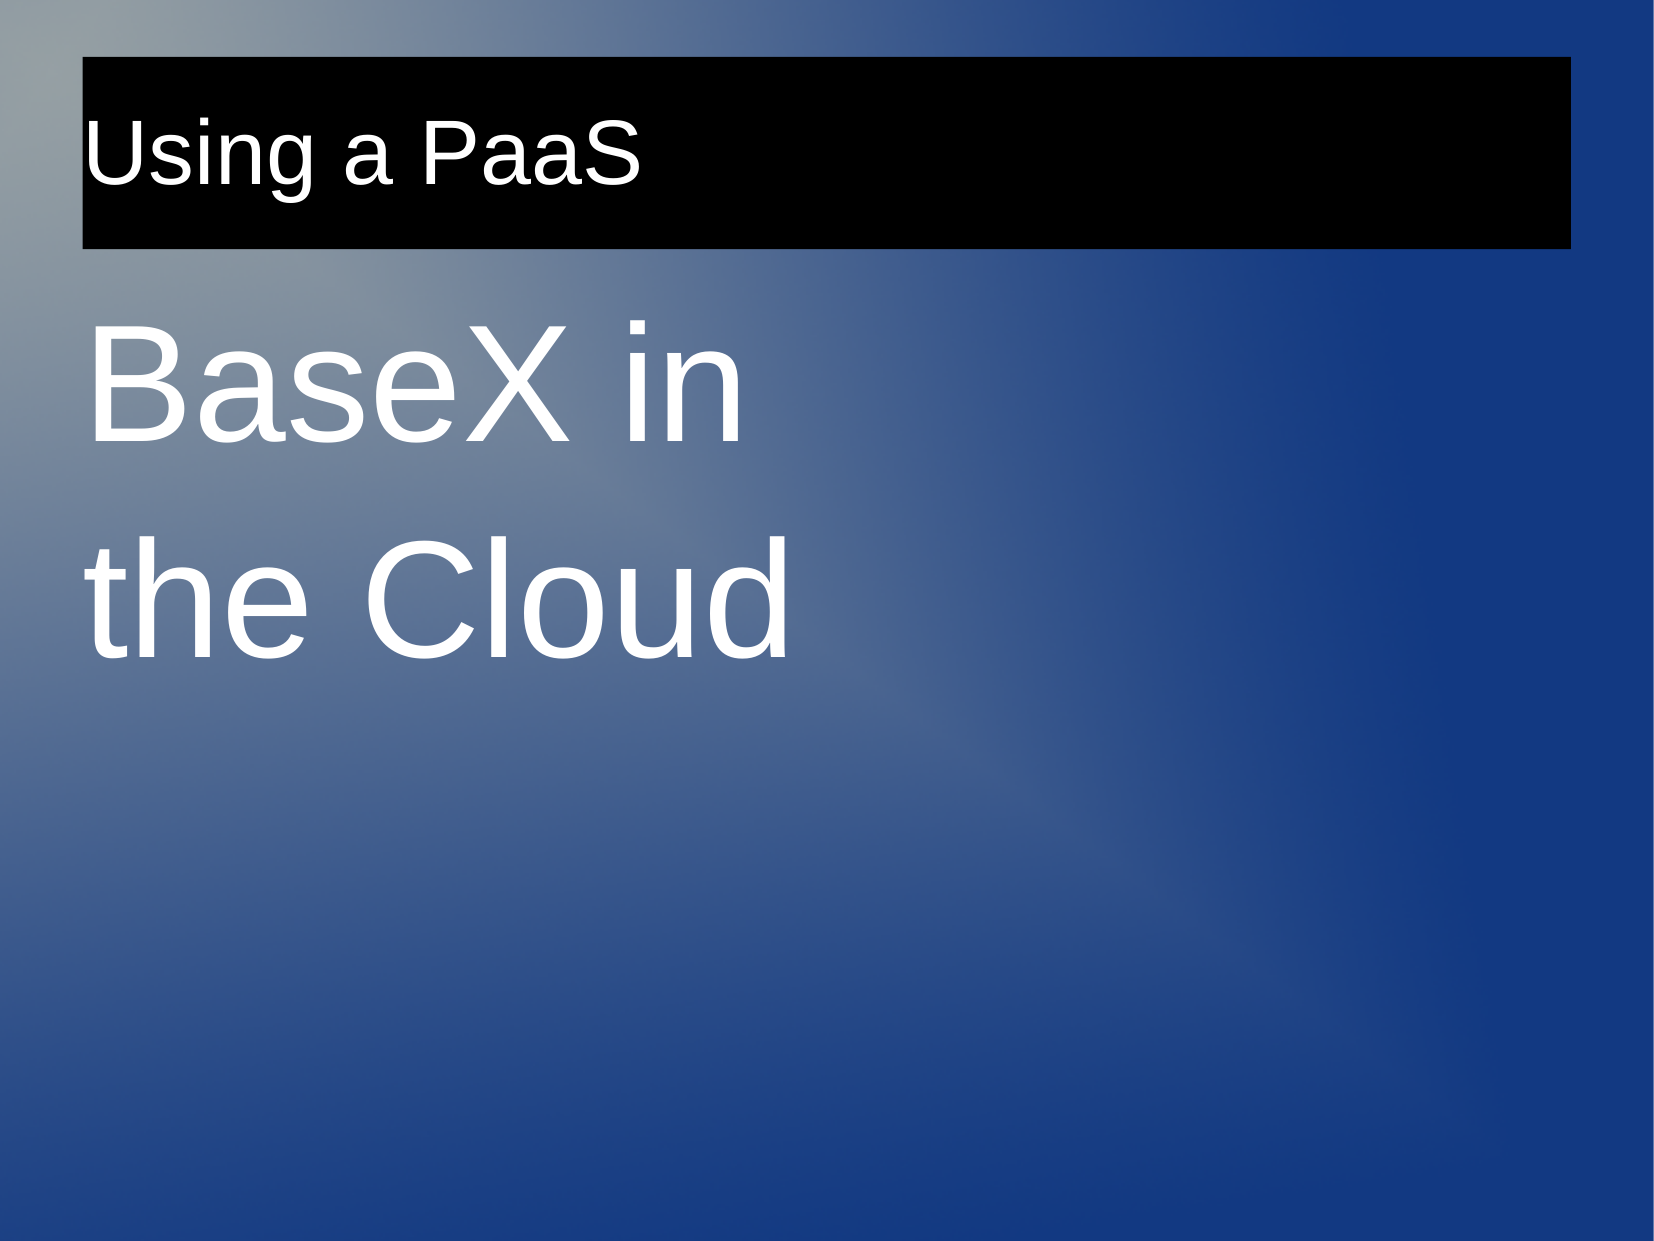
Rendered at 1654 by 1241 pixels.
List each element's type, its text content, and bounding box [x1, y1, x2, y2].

picture [0, 0, 1654, 1241]
title Using a PaaS [82, 56, 1571, 250]
list BaseX in the Cloud [82, 290, 1571, 1094]
